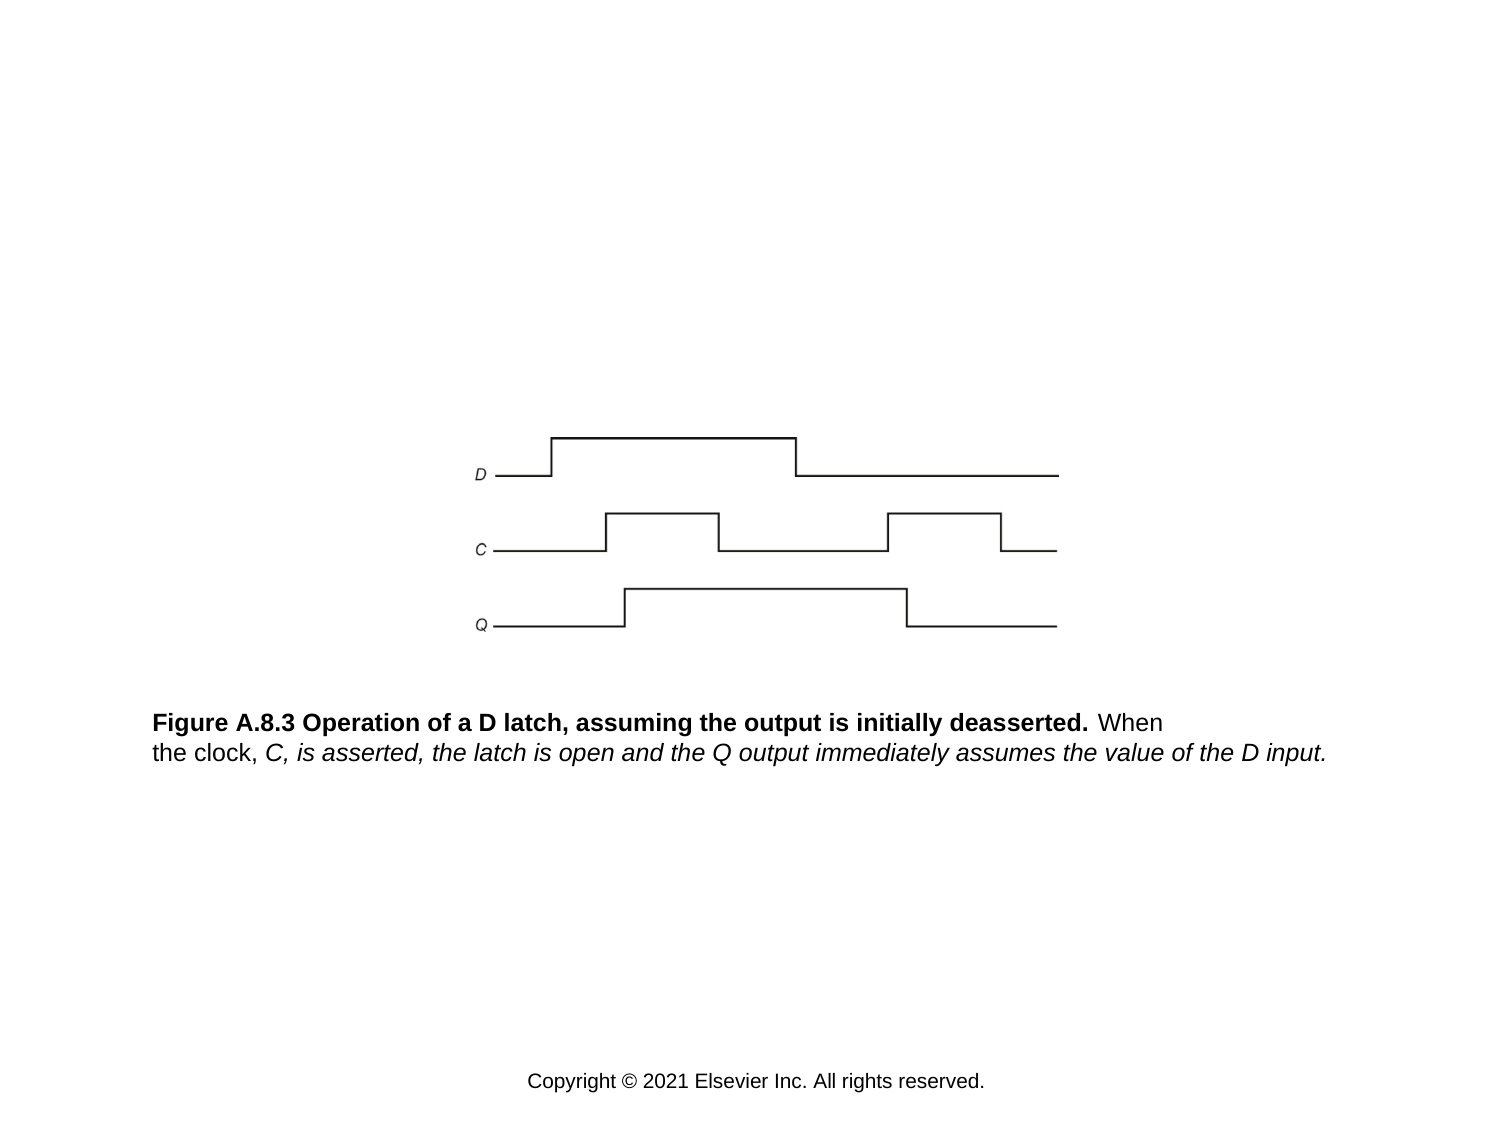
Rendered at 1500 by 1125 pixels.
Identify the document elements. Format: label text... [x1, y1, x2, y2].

text_box Copyright © 2021 Elsevier Inc. All rights reserved. [512, 1059, 1001, 1101]
picture [474, 437, 1059, 636]
text_box Figure A.8.3 Operation of a D latch, assuming the output is initially deasserted. When the clock, C, is asserted, the latch is open and the Q output immediately assumes the value of the D input. [137, 699, 1500, 775]
